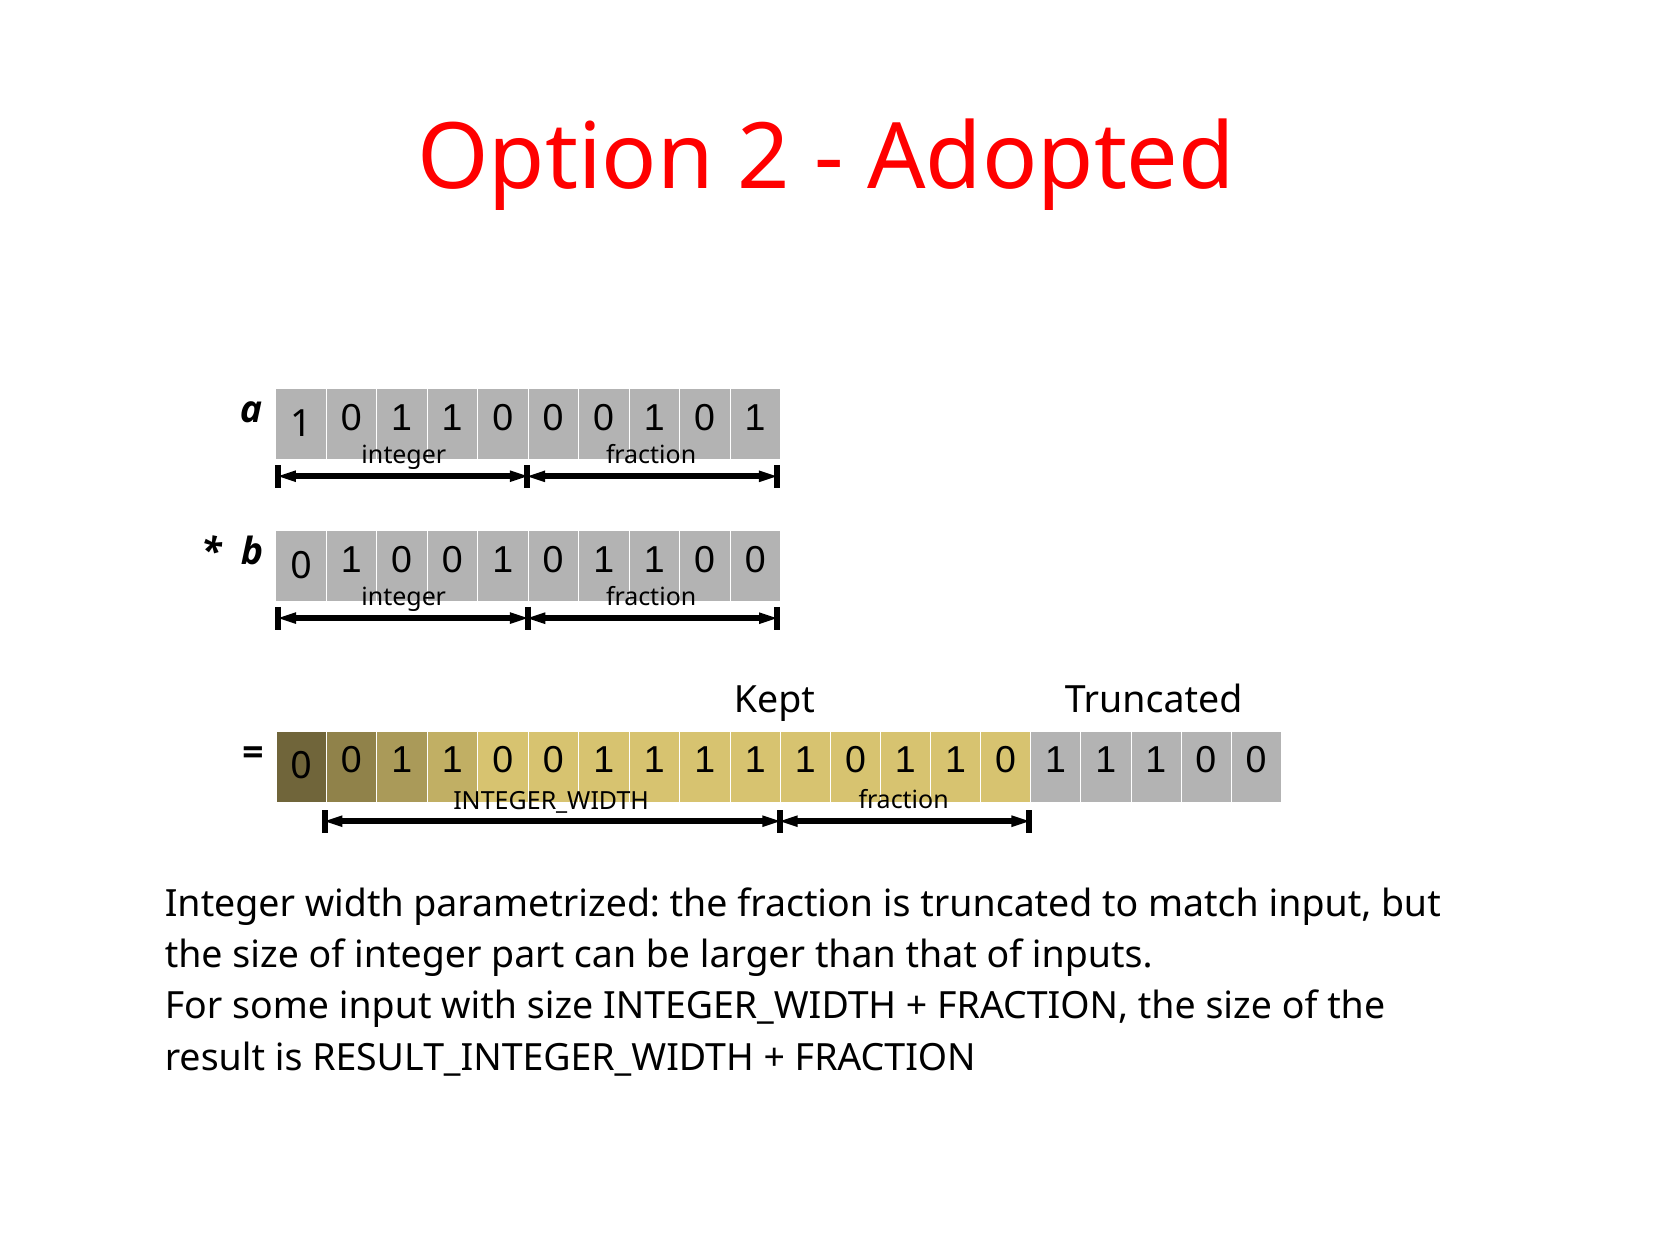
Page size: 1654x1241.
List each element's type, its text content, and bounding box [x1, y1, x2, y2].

table_header 0 [410, 593, 417, 601]
table_header 1 [931, 732, 980, 802]
table_header 1 [579, 732, 629, 802]
table_header 0 [478, 732, 528, 802]
table_header 0 [684, 593, 691, 601]
table_header 1 [428, 389, 477, 459]
table_header 1 [579, 531, 629, 601]
table_header 1 [881, 732, 930, 802]
table_header 1 [624, 793, 629, 802]
table_header 1 [377, 732, 427, 802]
title Option 2 - Adopted [82, 49, 1571, 257]
table_header 1 [371, 593, 376, 601]
table_header 1 [410, 451, 417, 459]
table_header 1 [428, 732, 477, 802]
table_header 0 [680, 389, 730, 459]
table_header 1 [630, 531, 679, 601]
table_header 1 [937, 796, 944, 802]
table_header 1 [377, 389, 427, 459]
table_header 0 [545, 793, 551, 800]
text_box Integer width parametrized: the fraction is truncated to match input, but the size of integer part can be larger than that of inputs. For some input with size INTEGER_WIDTH + FRACTION, the size of the result is RESULT_INTEGER_WIDTH + FRACTION [150, 869, 1501, 1241]
table_header 1 [680, 732, 730, 802]
text_box a [225, 375, 271, 448]
table_header 0 [731, 531, 780, 601]
table_header 0 [529, 531, 578, 601]
table_header 1 [731, 389, 780, 459]
table_header 0 [1232, 732, 1281, 802]
table_header 1 [922, 796, 929, 802]
text_box * b [170, 516, 288, 648]
table_header 0 [831, 732, 880, 802]
table_header 1 [276, 389, 326, 459]
table_header 1 [669, 451, 676, 459]
table_header 1 [478, 531, 528, 601]
table_header 0 [579, 389, 629, 459]
table_header 0 [478, 389, 528, 459]
table_header 1 [781, 736, 830, 802]
table_header 0 [371, 451, 376, 459]
table_header 1 [630, 732, 679, 802]
table_header 0 [327, 389, 376, 459]
table_header 1 [731, 736, 780, 802]
table_header 0 [288, 531, 326, 601]
table_header 0 [377, 531, 427, 601]
text_box Kept [719, 665, 833, 736]
text_box = [75, 717, 288, 849]
table_header 1 [1031, 732, 1080, 802]
table_header 1 [327, 531, 376, 601]
table_header 0 [529, 732, 578, 802]
table_header 1 [1132, 736, 1181, 802]
table_header 0 [1182, 736, 1231, 802]
table_header 1 [630, 389, 679, 459]
table_header 0 [529, 389, 578, 459]
table_header 0 [684, 451, 691, 459]
table_header 0 [288, 732, 326, 802]
table_header 0 [327, 732, 376, 802]
table_header 1 [1081, 736, 1131, 802]
text_box Truncated [1050, 665, 1260, 736]
table_header 0 [428, 531, 477, 601]
table_header 1 [669, 593, 676, 601]
table_header 1 [465, 794, 470, 802]
table_header 1 [603, 793, 612, 802]
table_header 0 [680, 531, 730, 601]
table_header 0 [981, 732, 1030, 802]
